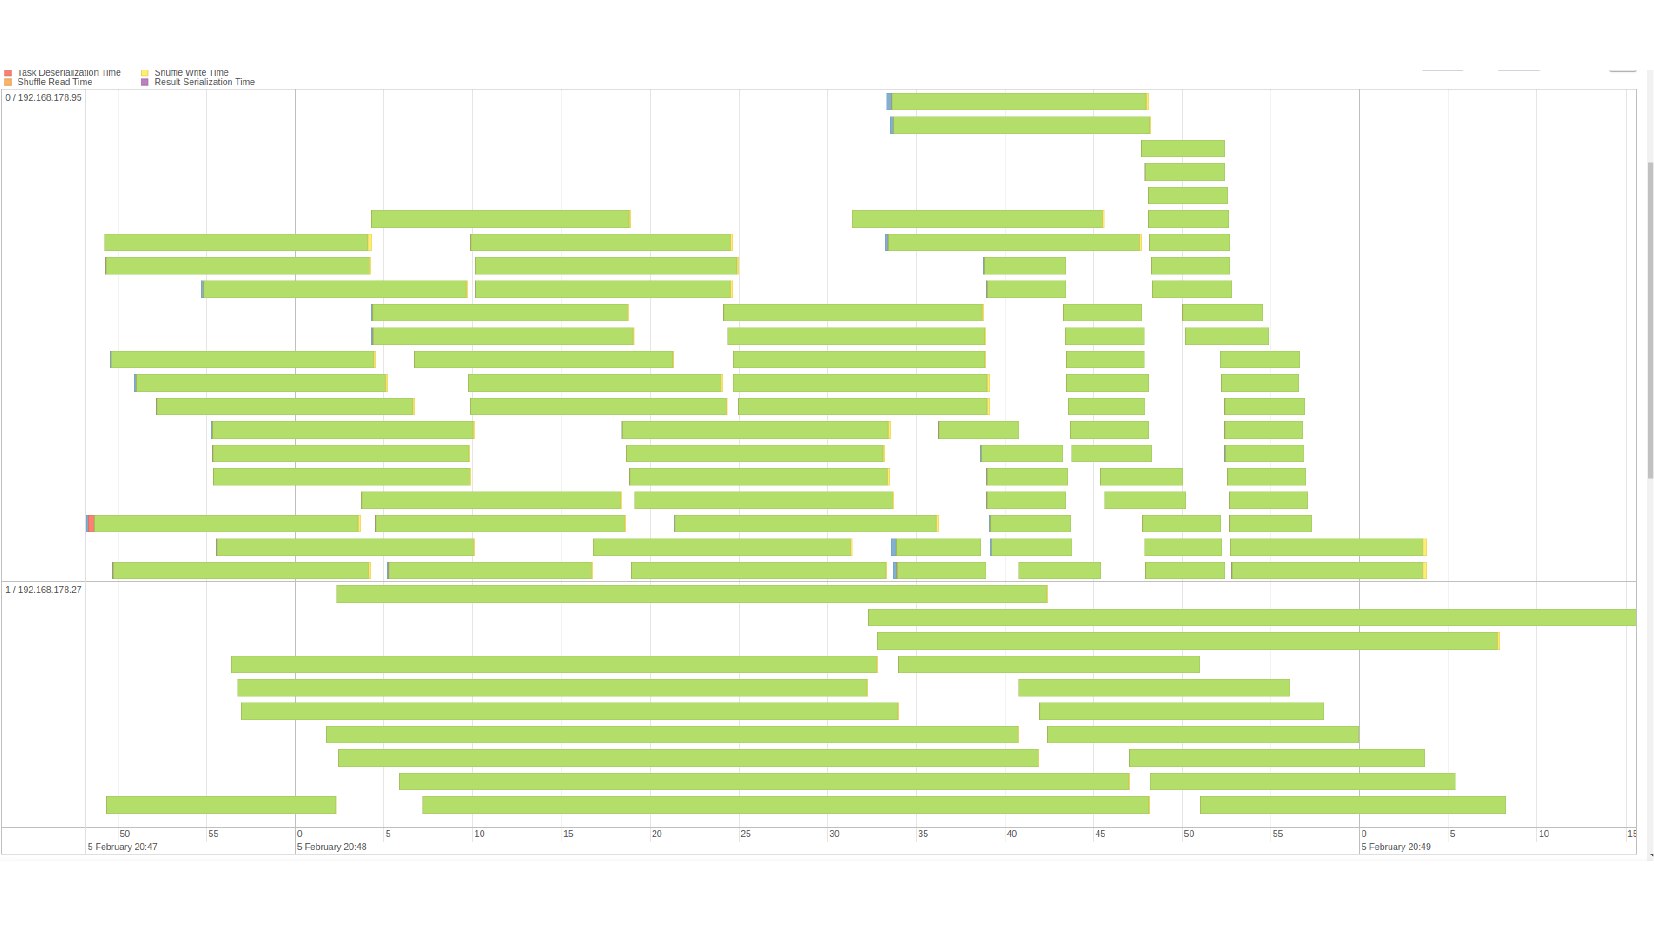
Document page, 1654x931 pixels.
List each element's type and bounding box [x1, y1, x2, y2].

picture [0, 70, 1654, 861]
